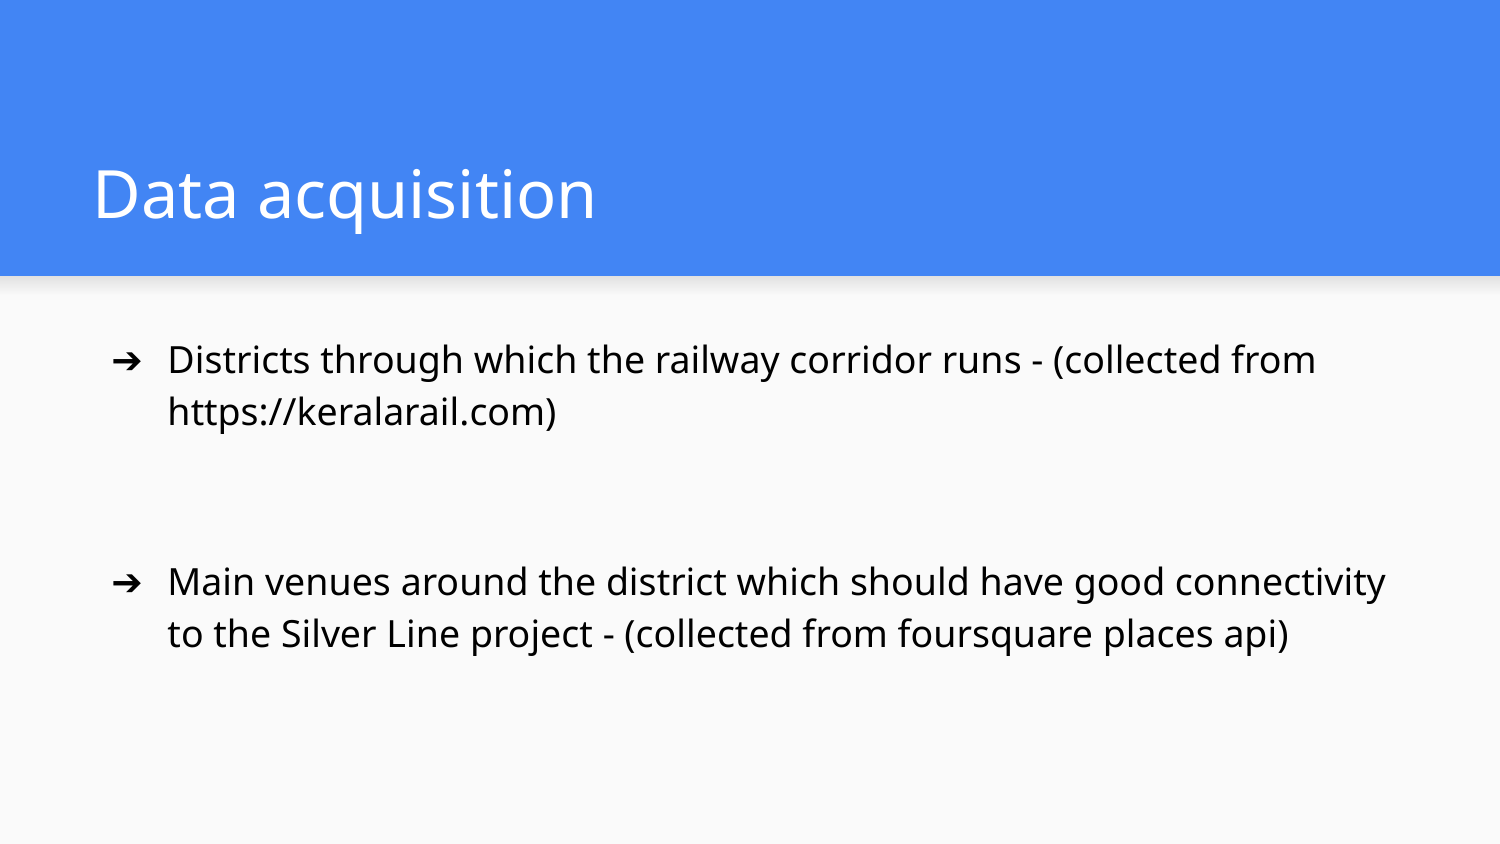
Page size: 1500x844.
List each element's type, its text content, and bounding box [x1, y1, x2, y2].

title Data acquisition [77, 121, 1427, 248]
list Districts through which the railway corridor runs - (collected from https://keralarail.com) Main venues around the district which should have good connectivity to the Silver Line project - (collected from foursquare places api) [77, 314, 1427, 819]
